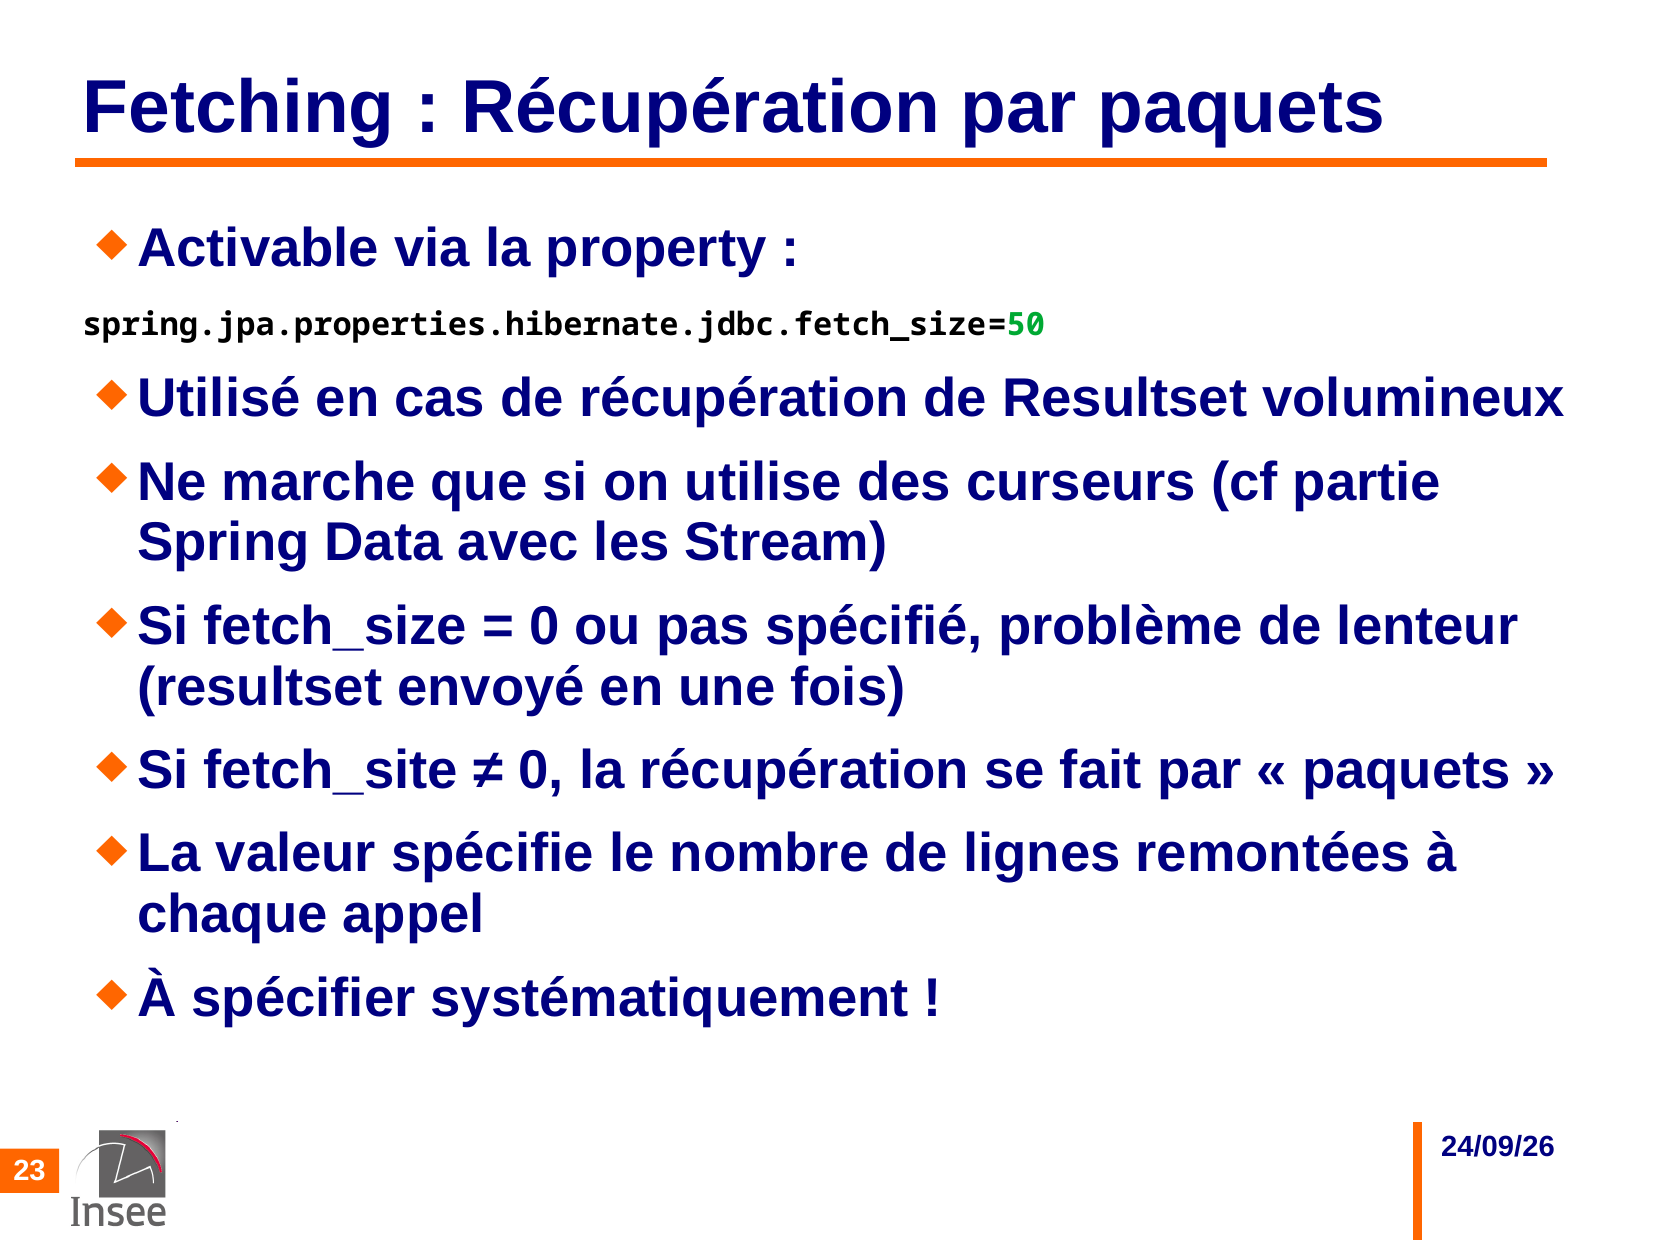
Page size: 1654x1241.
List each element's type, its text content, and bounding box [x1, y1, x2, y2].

list Activable via la property : spring.jpa.properties.hibernate.jdbc.fetch_size=50 Utilisé en cas de récupération de Resultset volumineux Ne marche que si on utilise des curseurs (cf partie Spring Data avec les Stream) Si fetch_size = 0 ou pas spécifié, problème de lenteur (resultset envoyé en une fois) Si fetch_site ≠ 0, la récupération se fait par « paquets » La valeur spécifie le nombre de lignes remontées à chaque appel À spécifier systématiquement ! [82, 136, 1571, 1075]
title Fetching : Récupération par paquets [82, 49, 1619, 163]
picture [62, 1121, 178, 1241]
